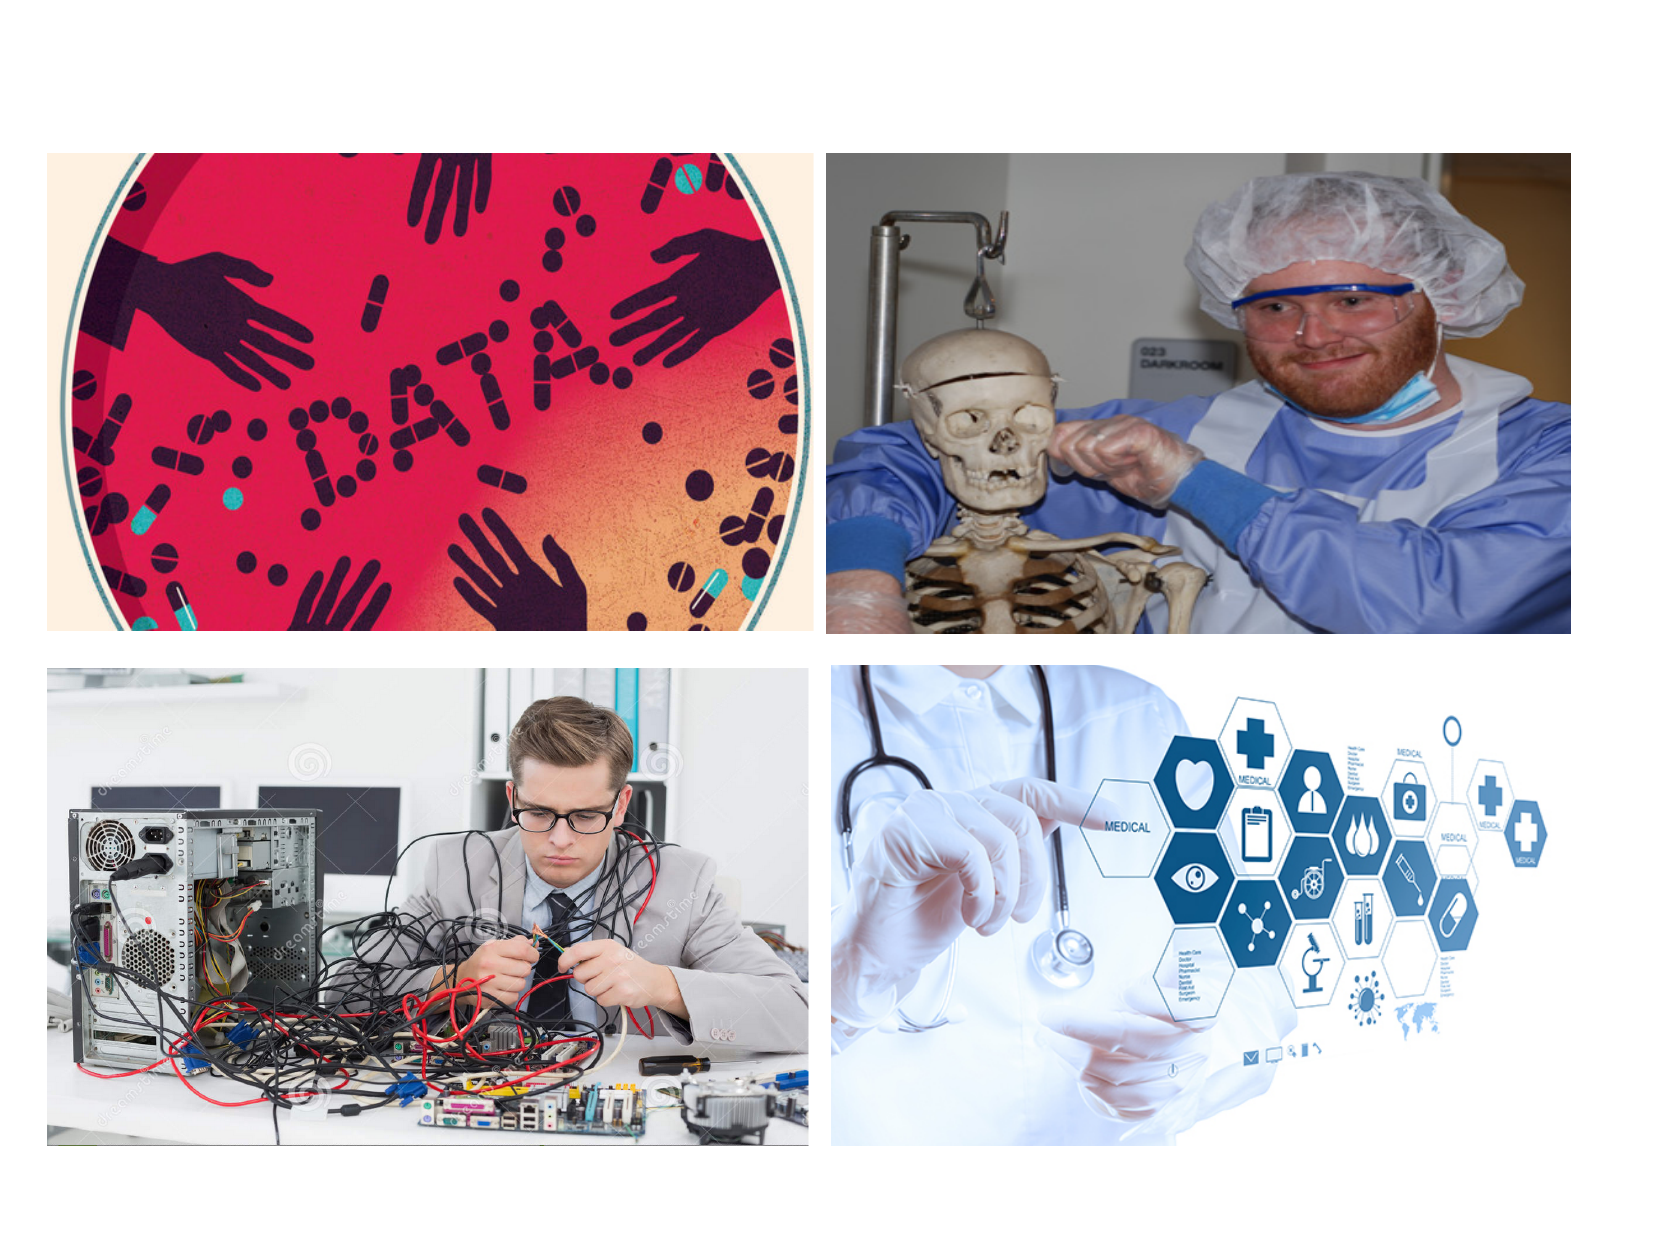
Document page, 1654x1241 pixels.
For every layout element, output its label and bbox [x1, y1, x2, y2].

picture [47, 153, 815, 631]
picture [826, 153, 1571, 634]
picture [47, 668, 809, 1146]
picture [831, 665, 1571, 1146]
